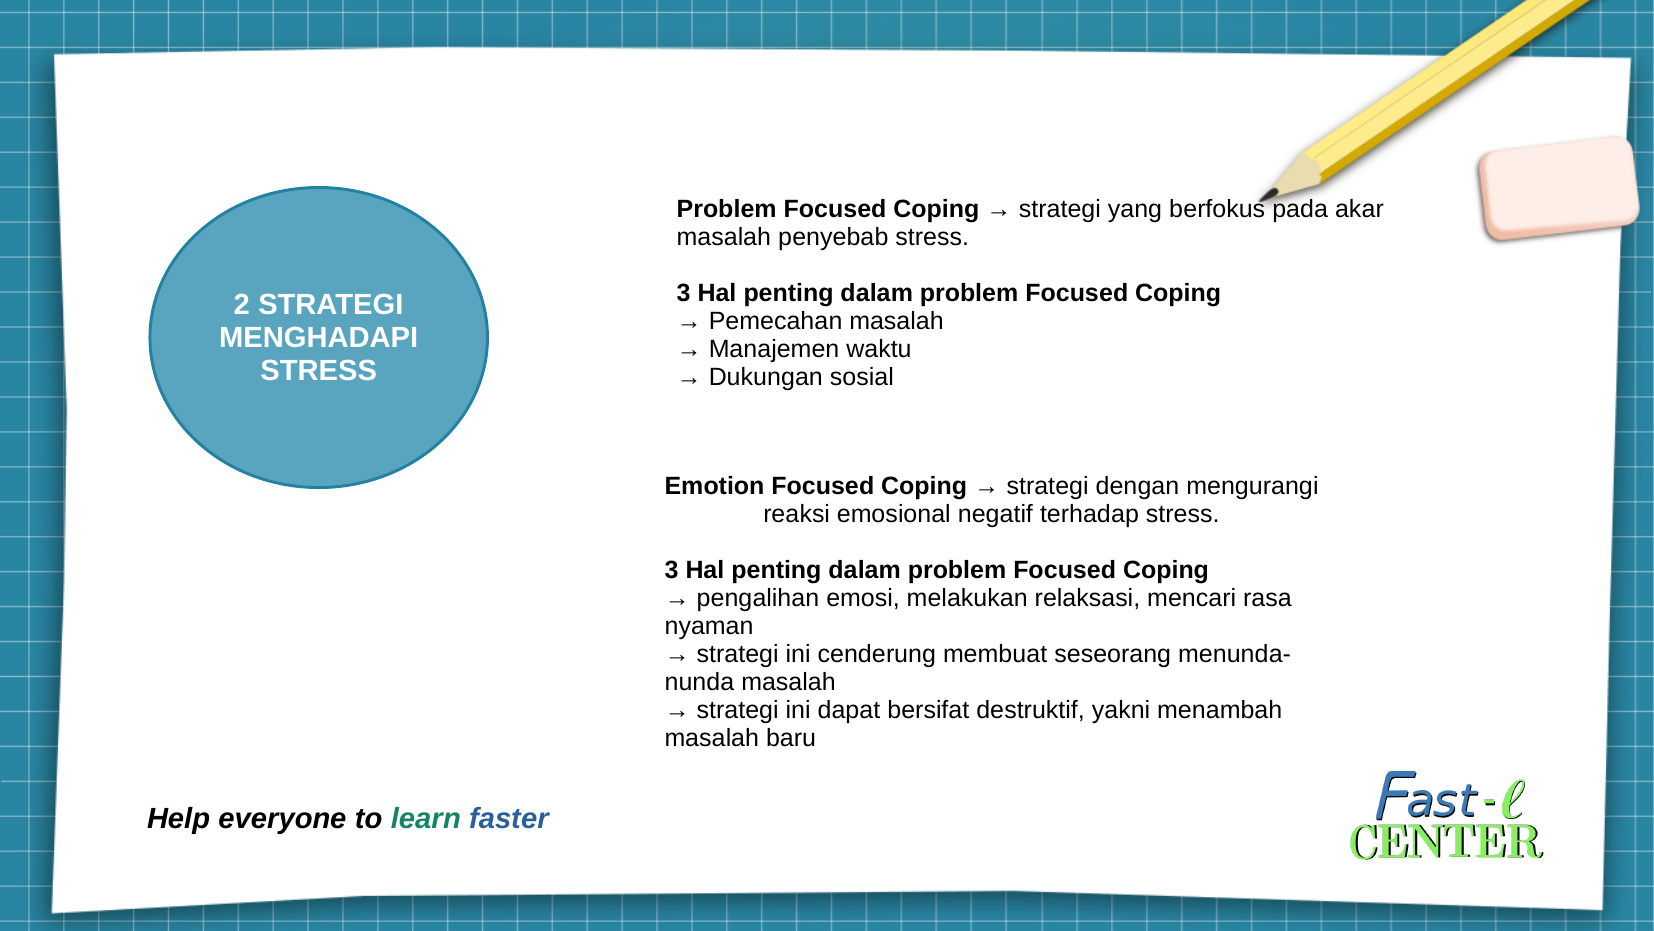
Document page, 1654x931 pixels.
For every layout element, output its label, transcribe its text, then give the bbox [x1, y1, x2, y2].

text_box 2 STRATEGI MENGHADAPI STRESS [149, 187, 488, 488]
picture [0, 0, 1654, 931]
text_box Emotion Focused Coping → strategi dengan mengurangi reaksi emosional negatif terhadap stress. 3 Hal penting dalam problem Focused Coping → pengalihan emosi, melakukan relaksasi, mencari rasa nyaman → strategi ini cenderung membuat seseorang menunda- nunda masalah → strategi ini dapat bersifat destruktif, yakni menambah masalah baru [649, 464, 1335, 759]
text_box Problem Focused Coping → strategi yang berfokus pada akar masalah penyebab stress. 3 Hal penting dalam problem Focused Coping → Pemecahan masalah → Manajemen waktu → Dukungan sosial [661, 187, 1400, 399]
text_box Help everyone to learn faster [132, 791, 658, 839]
